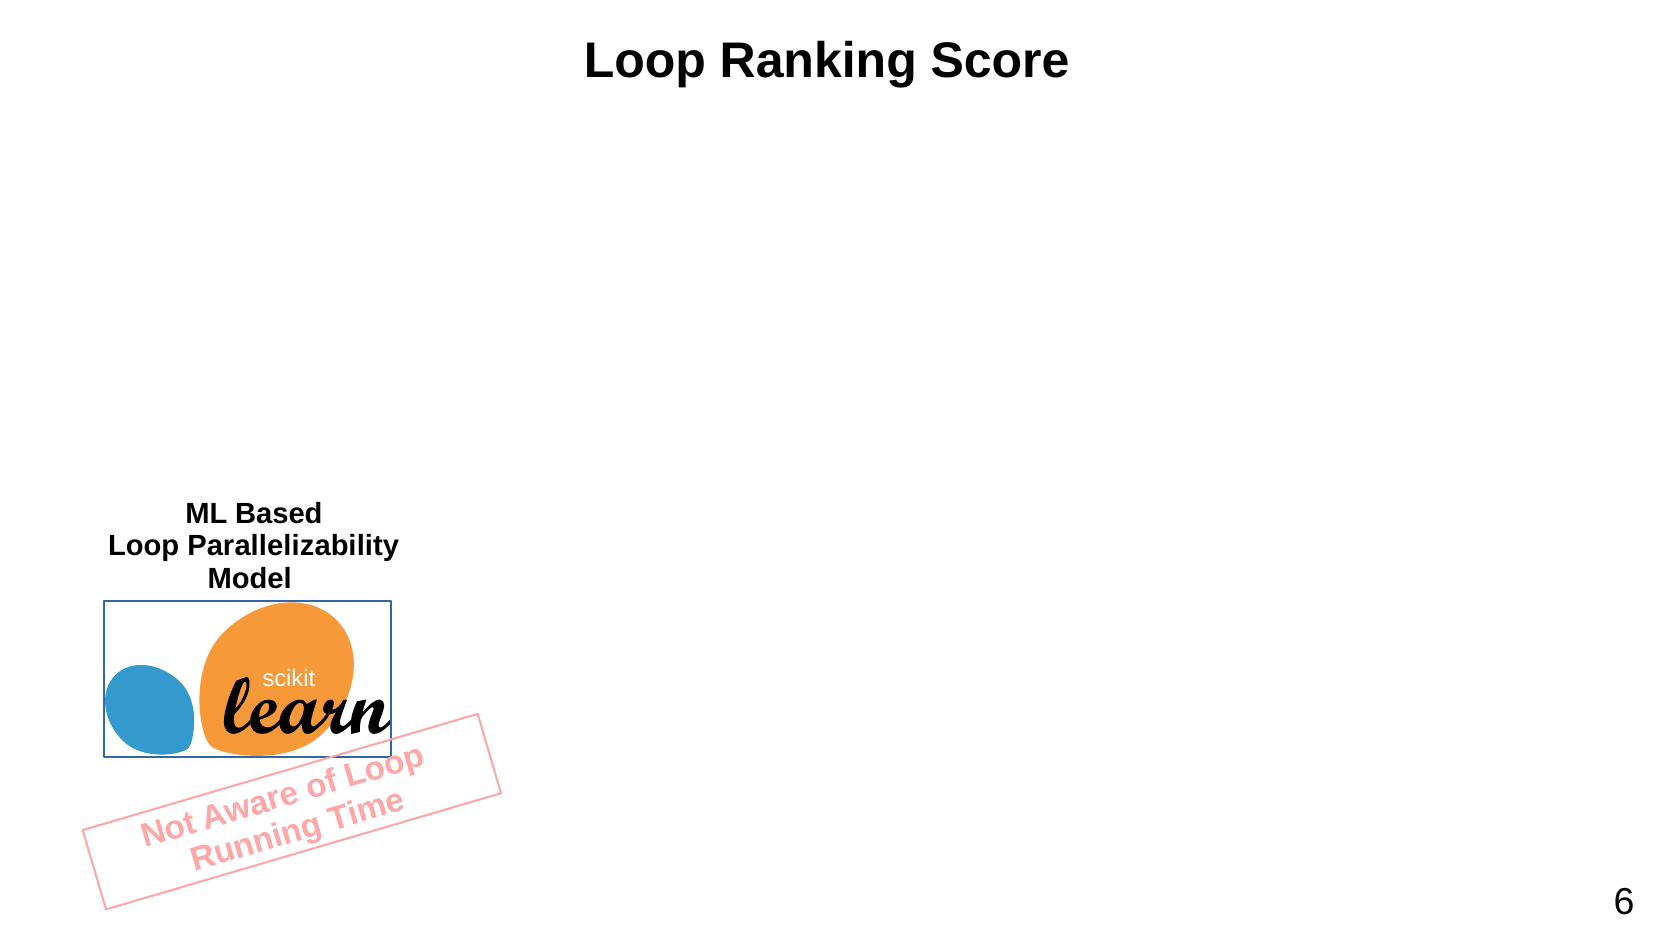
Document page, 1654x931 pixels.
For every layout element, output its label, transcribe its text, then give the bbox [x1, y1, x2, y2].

text_box Not Aware of Loop Running Time [82, 713, 502, 910]
text_box Loop Ranking Score [0, 2, 1654, 119]
picture [105, 603, 390, 756]
text_box 6 [1594, 873, 1654, 931]
text_box ML Based Loop Parallelizability Model [82, 489, 426, 603]
